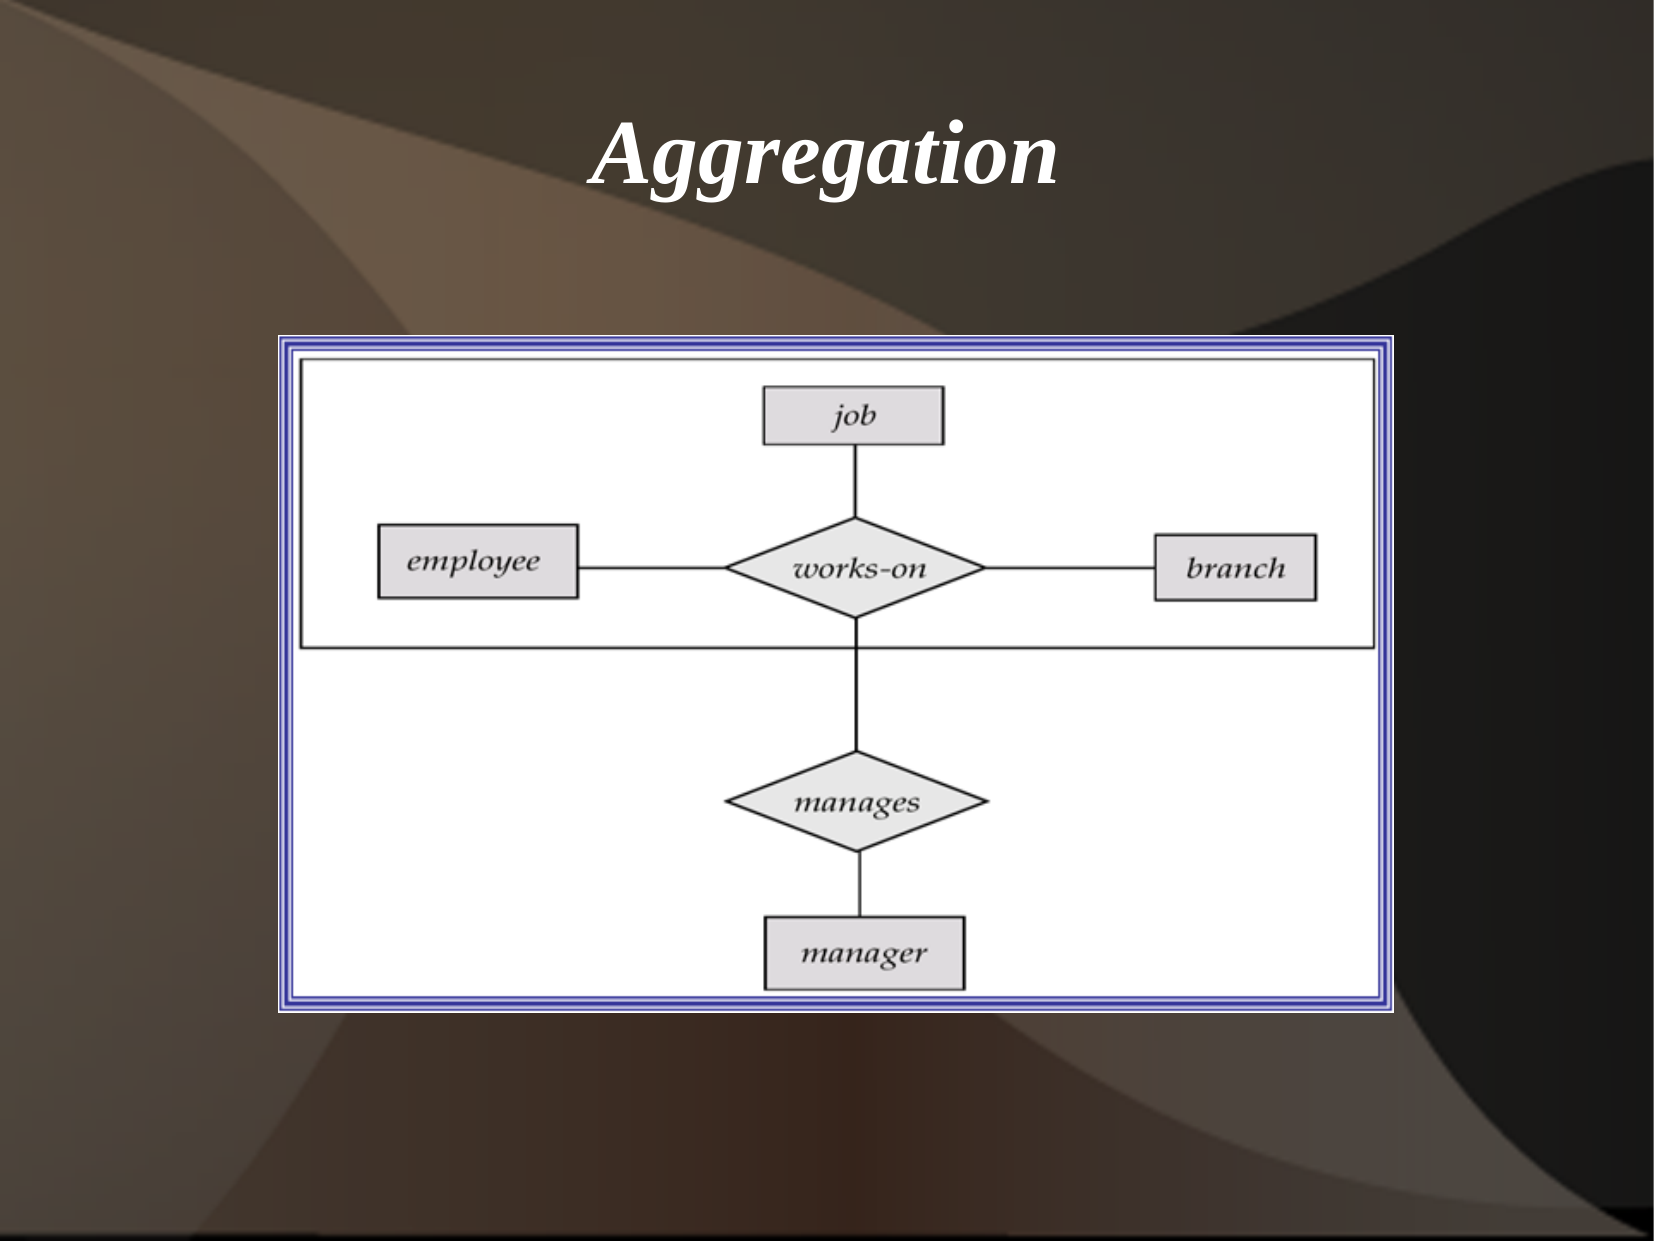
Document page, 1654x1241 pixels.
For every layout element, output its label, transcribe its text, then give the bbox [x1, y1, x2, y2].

picture [0, 0, 1654, 1241]
title Aggregation [82, 49, 1571, 257]
